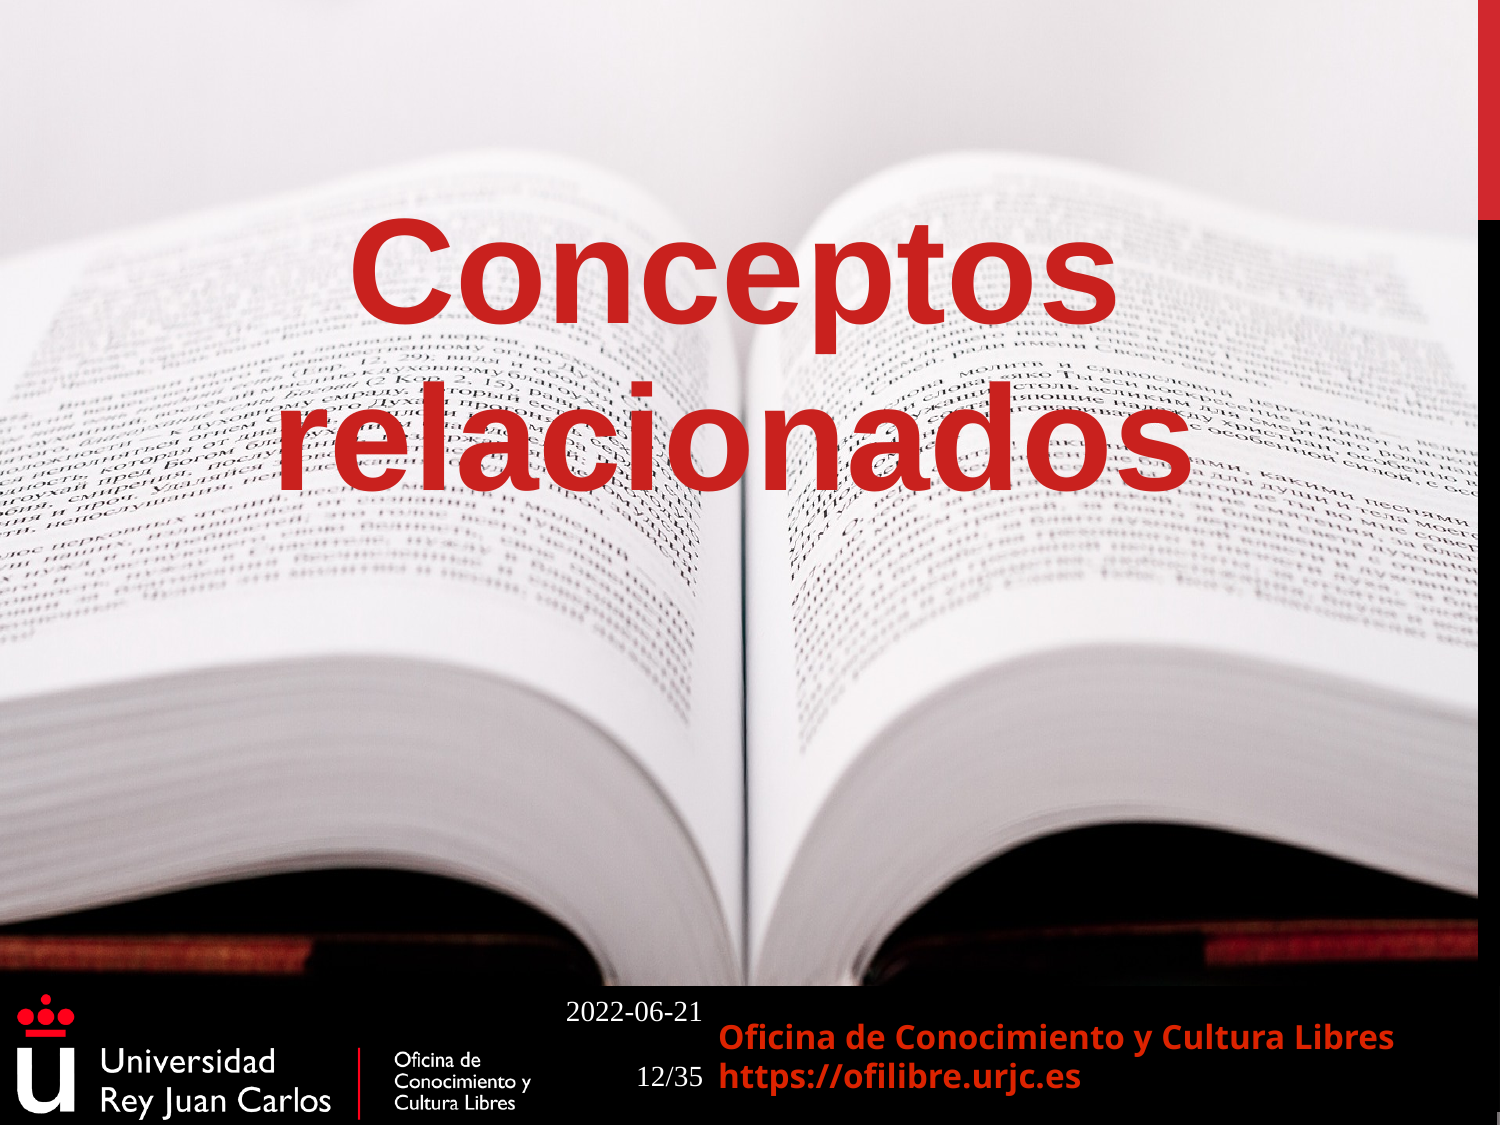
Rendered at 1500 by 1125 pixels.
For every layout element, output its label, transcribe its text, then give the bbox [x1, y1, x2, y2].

picture [0, 0, 1478, 986]
picture [17, 994, 531, 1120]
title [75, 389, 1425, 578]
text_box Conceptos relacionados [120, 179, 1351, 530]
